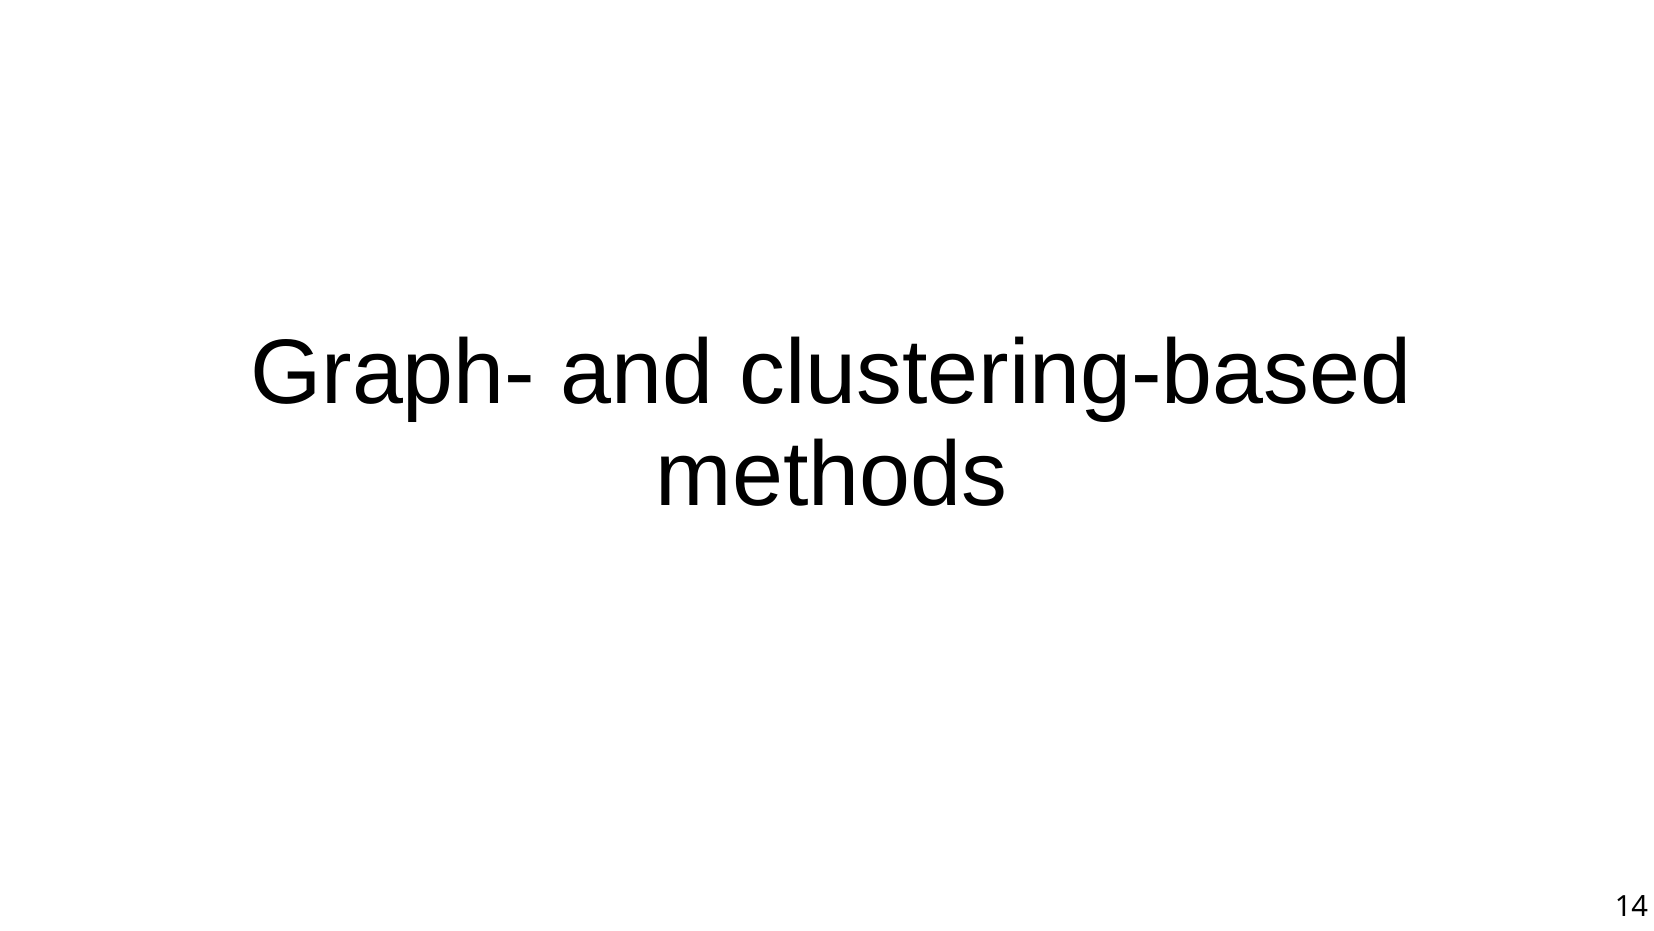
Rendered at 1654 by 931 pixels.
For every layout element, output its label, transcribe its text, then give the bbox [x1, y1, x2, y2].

title Graph- and clustering-based methods [87, 320, 1576, 526]
